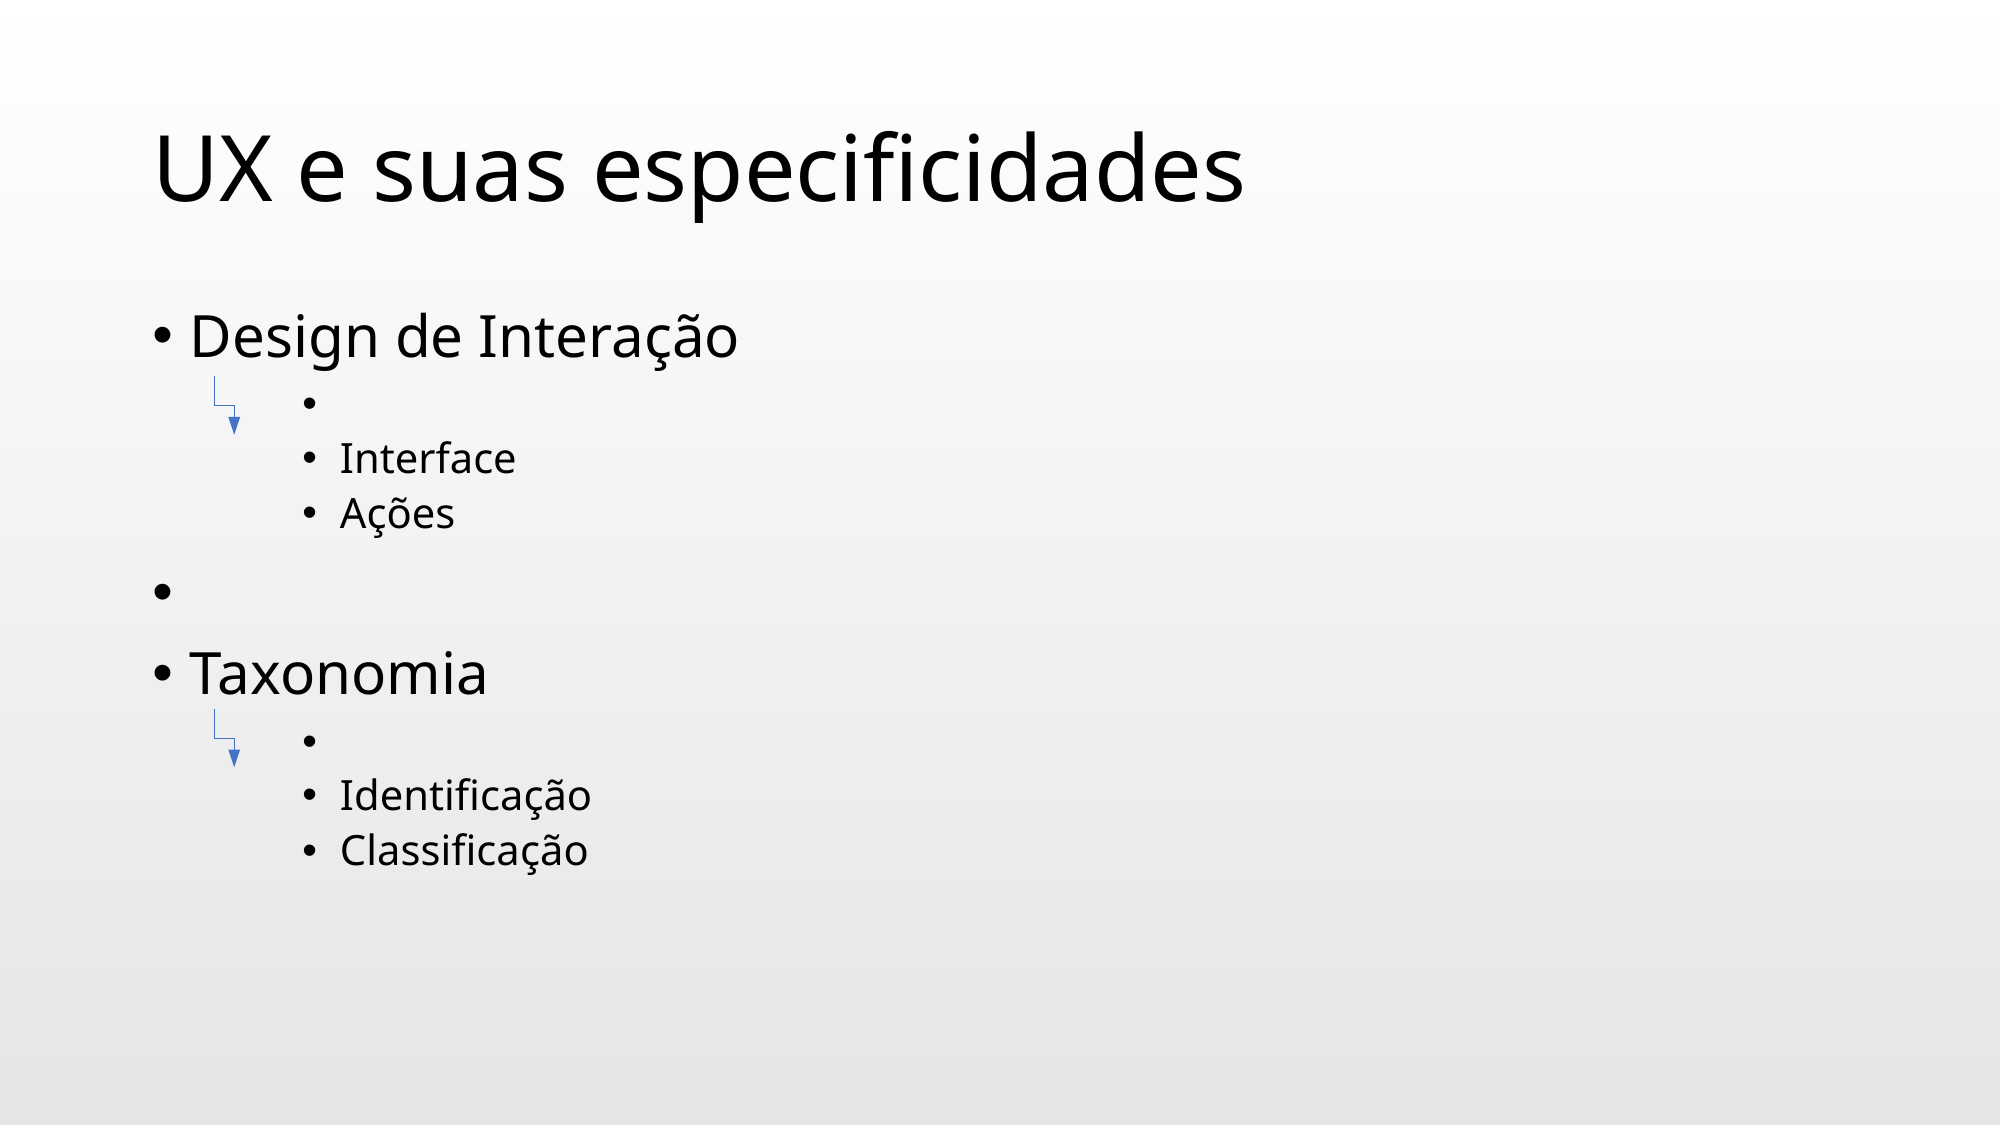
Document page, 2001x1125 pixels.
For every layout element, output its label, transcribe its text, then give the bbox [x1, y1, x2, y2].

title UX e suas especificidades [137, 62, 1863, 281]
list Design de Interação Interface Ações Taxonomia Identificação Classificação [137, 299, 1863, 1014]
